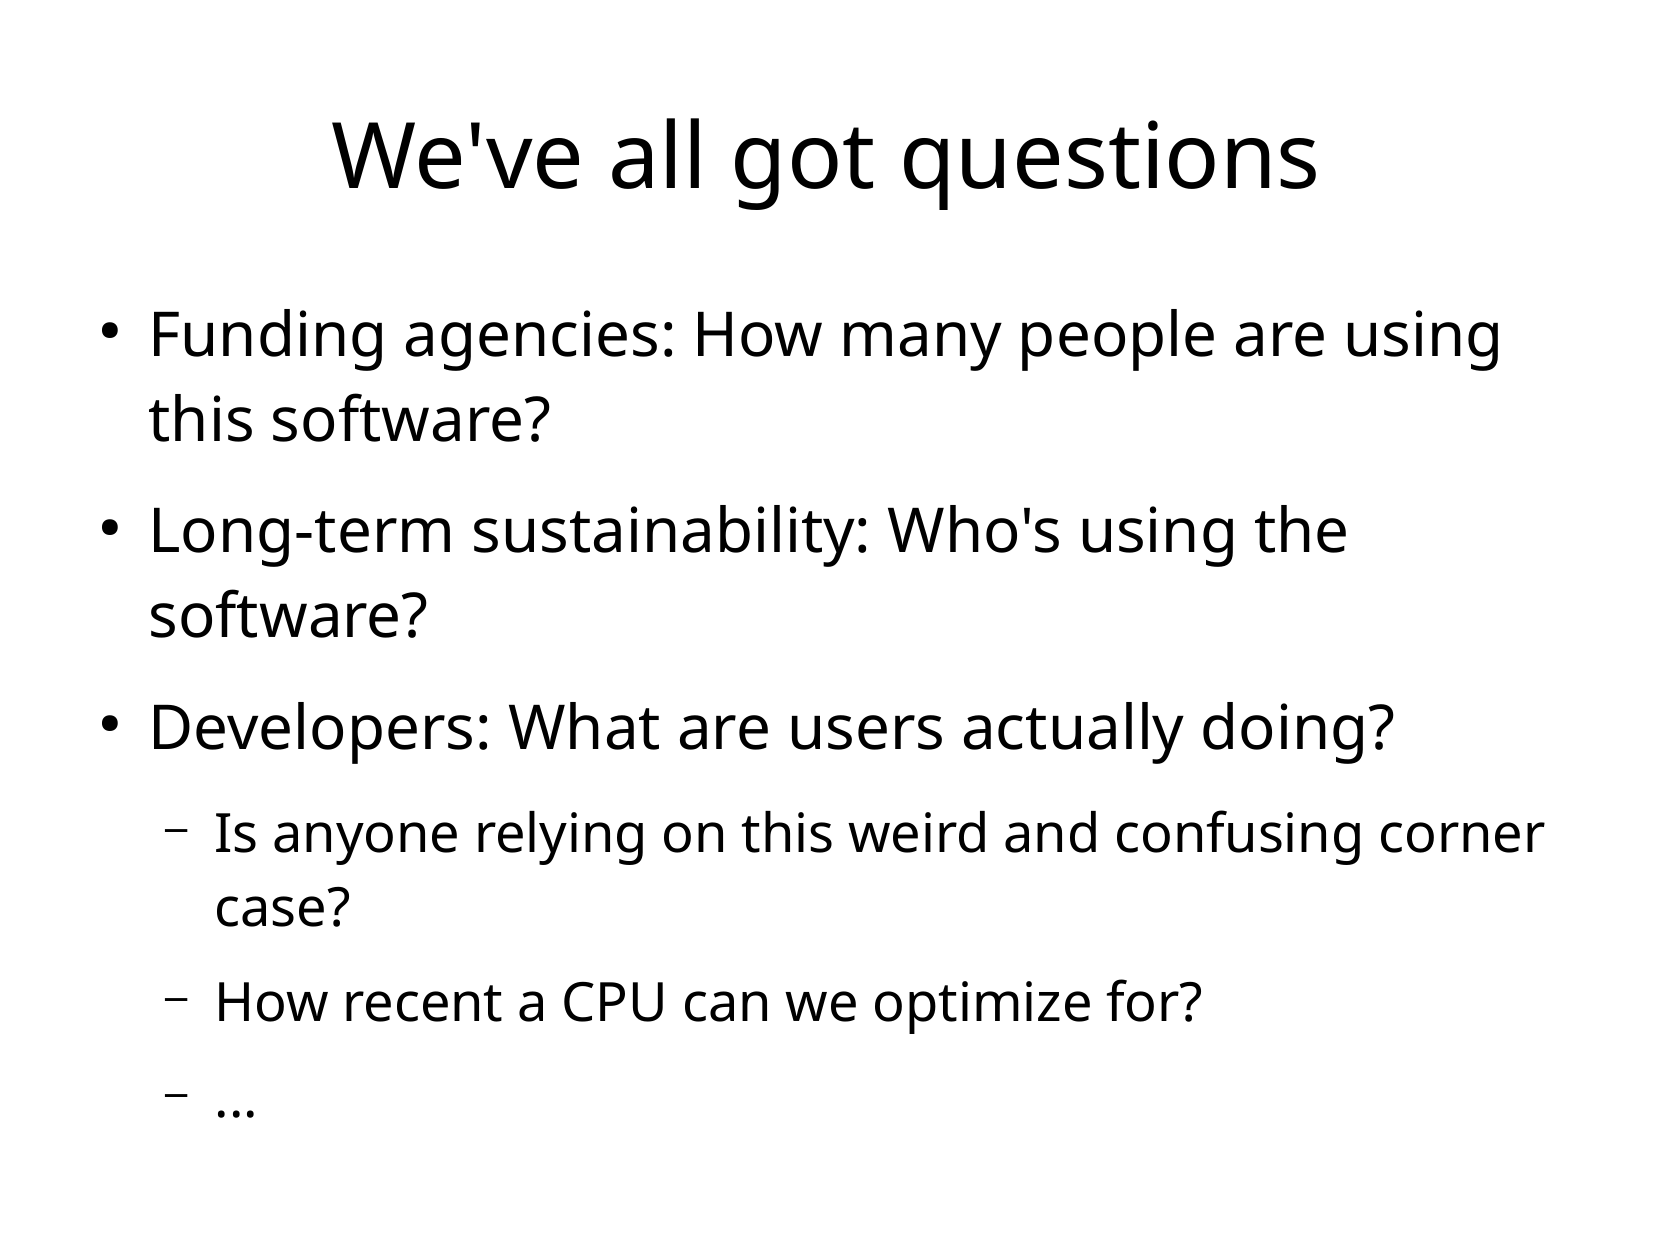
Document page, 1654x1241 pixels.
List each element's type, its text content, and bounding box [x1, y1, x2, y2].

title We've all got questions [82, 49, 1571, 257]
list Funding agencies: How many people are using this software? Long-term sustainability: Who's using the software? Developers: What are users actually doing? Is anyone relying on this weird and confusing corner case? How recent a CPU can we optimize for? ... [82, 290, 1571, 1138]
